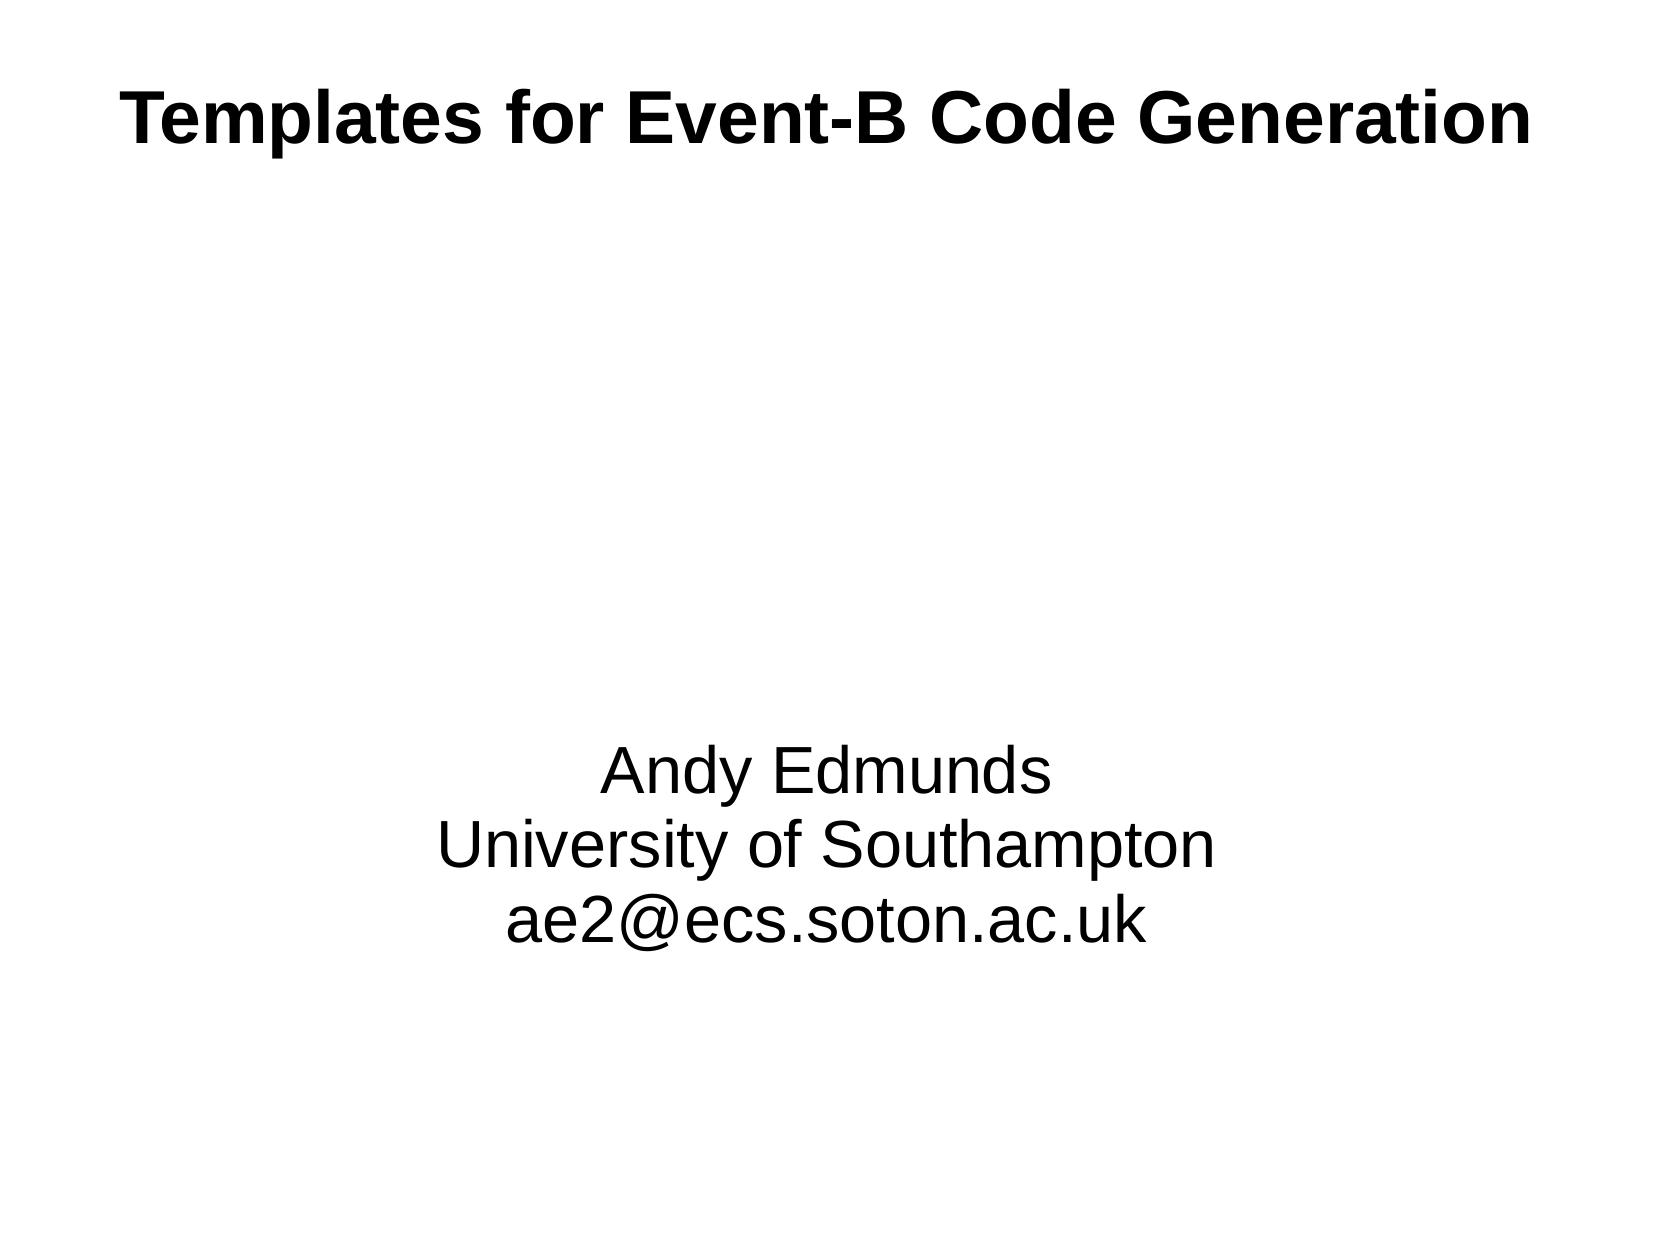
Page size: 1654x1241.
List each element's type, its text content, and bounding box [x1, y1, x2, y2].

subtitle Andy Edmunds University of Southampton ae2@ecs.soton.ac.uk [82, 485, 1571, 1205]
title Templates for Event-B Code Generation [0, 13, 1654, 222]
